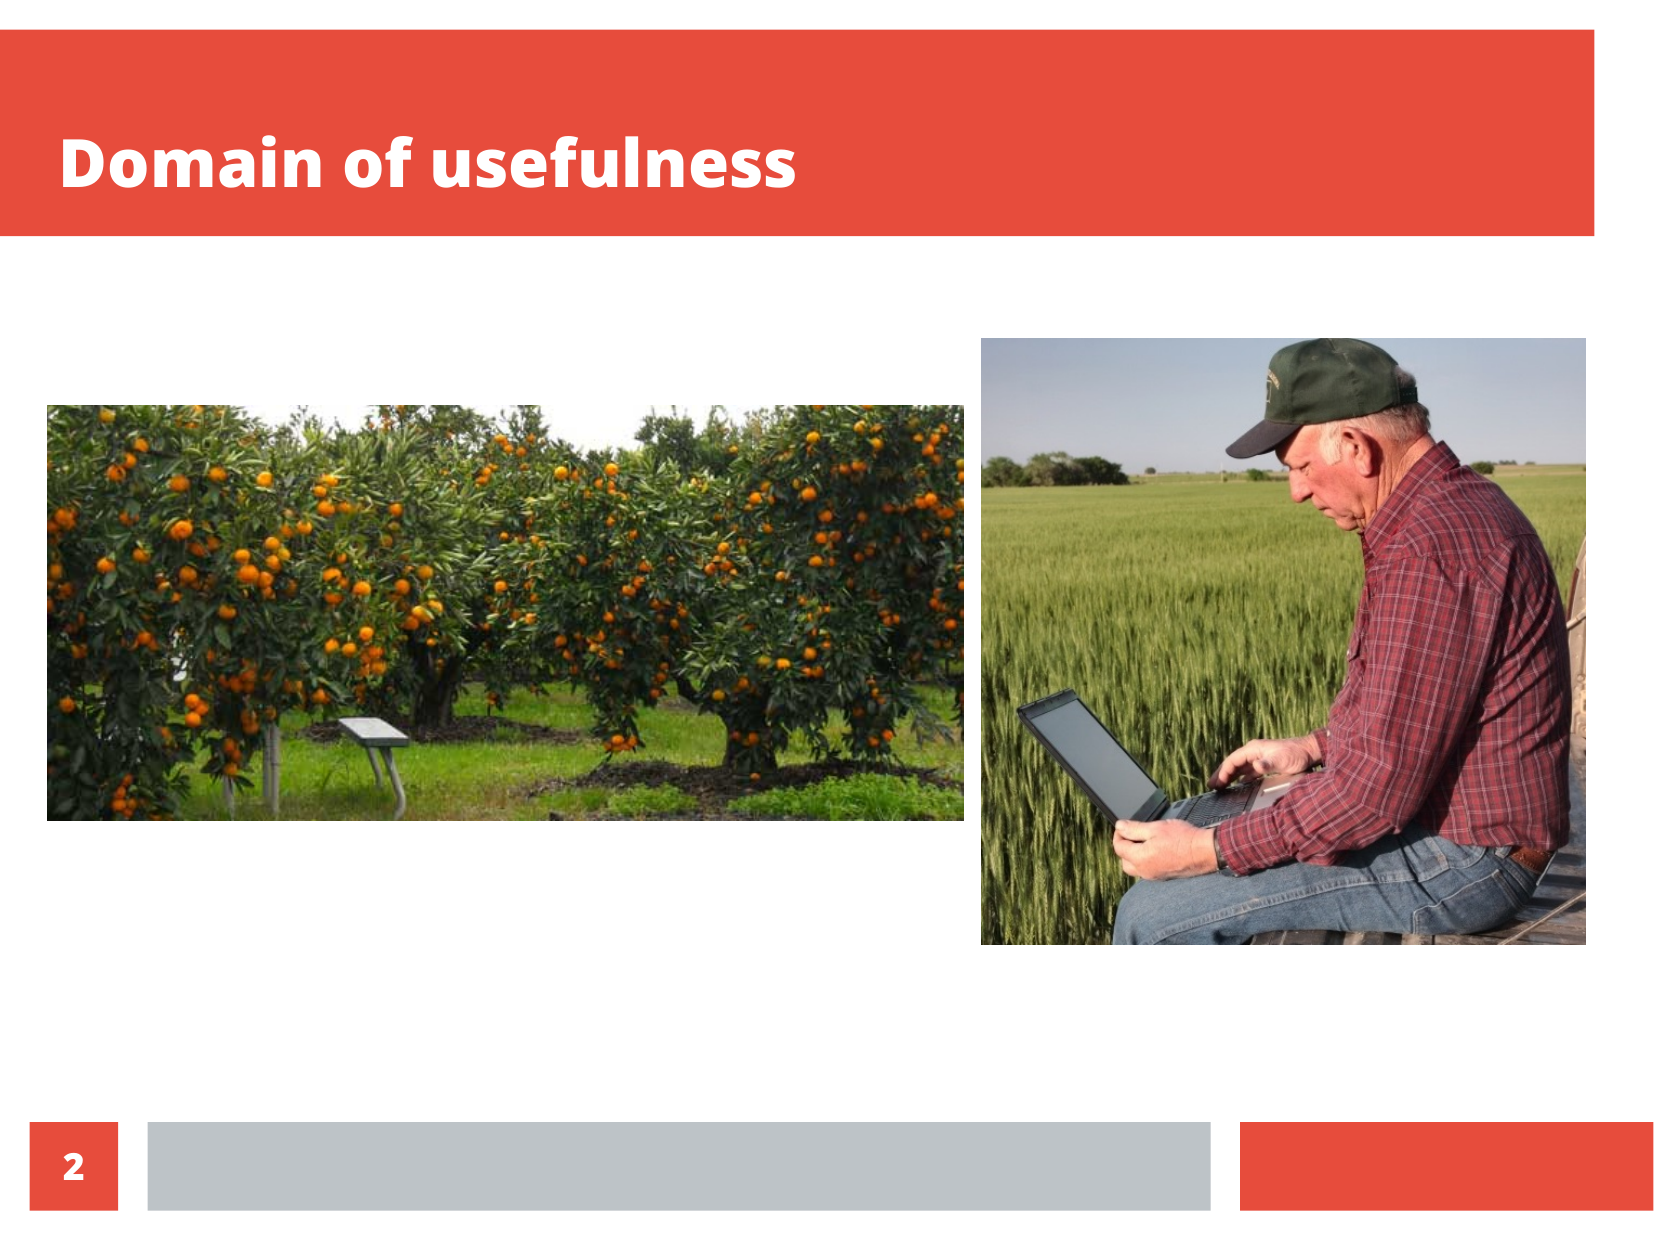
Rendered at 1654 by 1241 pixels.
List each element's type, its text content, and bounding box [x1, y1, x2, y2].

title Domain of usefulness [59, 59, 1595, 207]
picture [47, 405, 964, 821]
picture [981, 338, 1586, 945]
